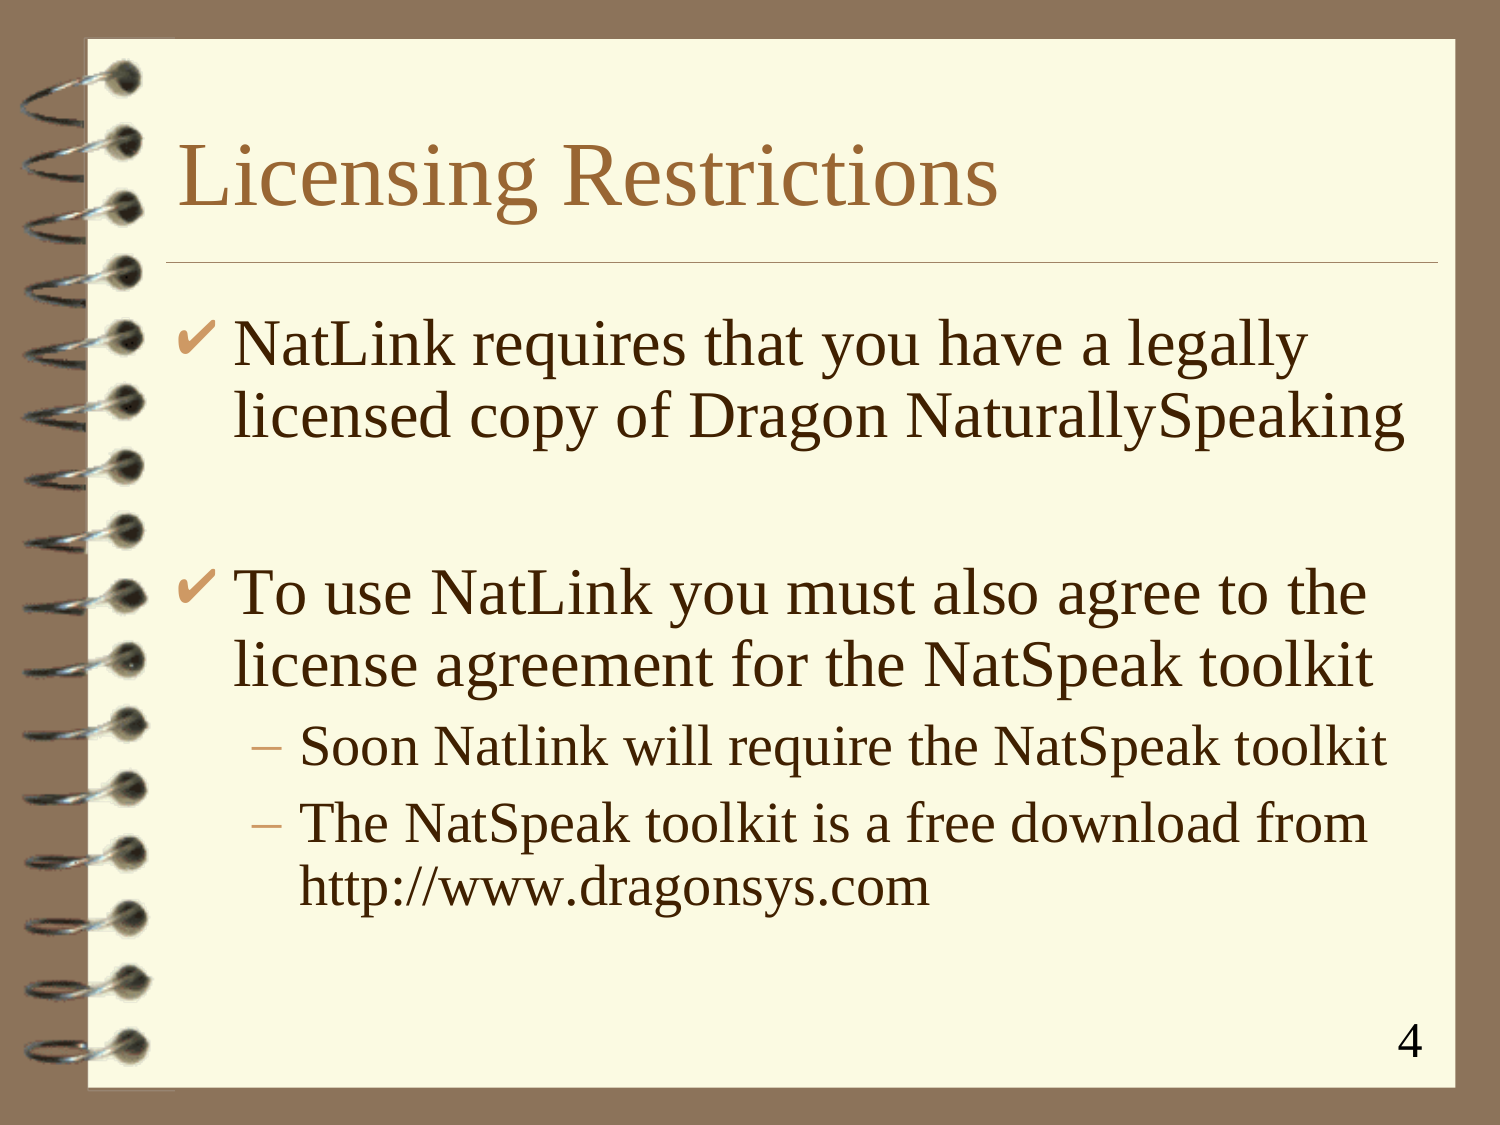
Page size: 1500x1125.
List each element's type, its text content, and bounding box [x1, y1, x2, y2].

title Licensing Restrictions [162, 74, 1438, 263]
list NatLink requires that you have a legally licensed copy of Dragon NaturallySpeaking To use NatLink you must also agree to the license agreement for the NatSpeak toolkit Soon Natlink will require the NatSpeak toolkit The NatSpeak toolkit is a free download from http://www.dragonsys.com [162, 299, 1438, 976]
picture [0, 0, 175, 1125]
